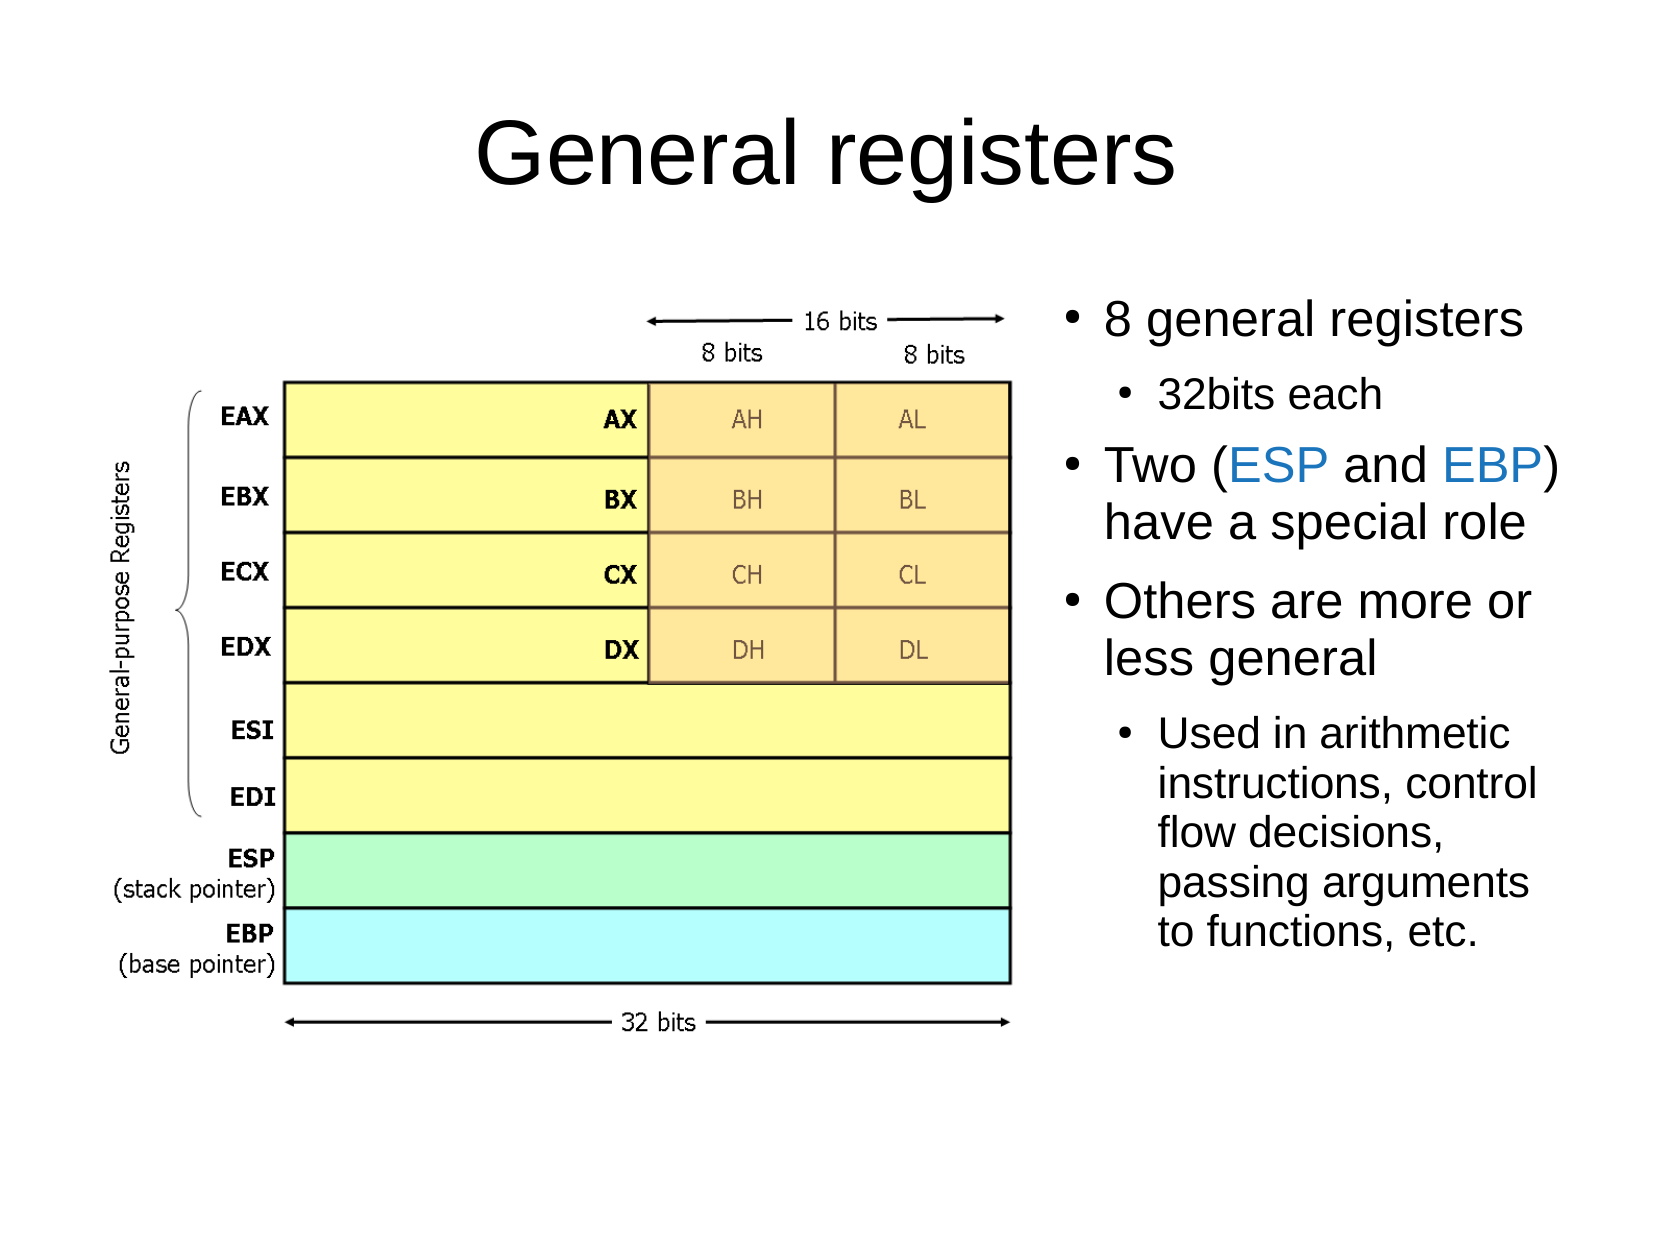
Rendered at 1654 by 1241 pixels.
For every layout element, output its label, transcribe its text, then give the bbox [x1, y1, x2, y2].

list 8 general registers 32bits each Two (ESP and EBP) have a special role Others are more or less general Used in arithmetic instructions, control flow decisions, passing arguments to functions, etc. [1050, 290, 1571, 1010]
picture [51, 299, 1052, 1050]
title General registers [82, 49, 1571, 257]
